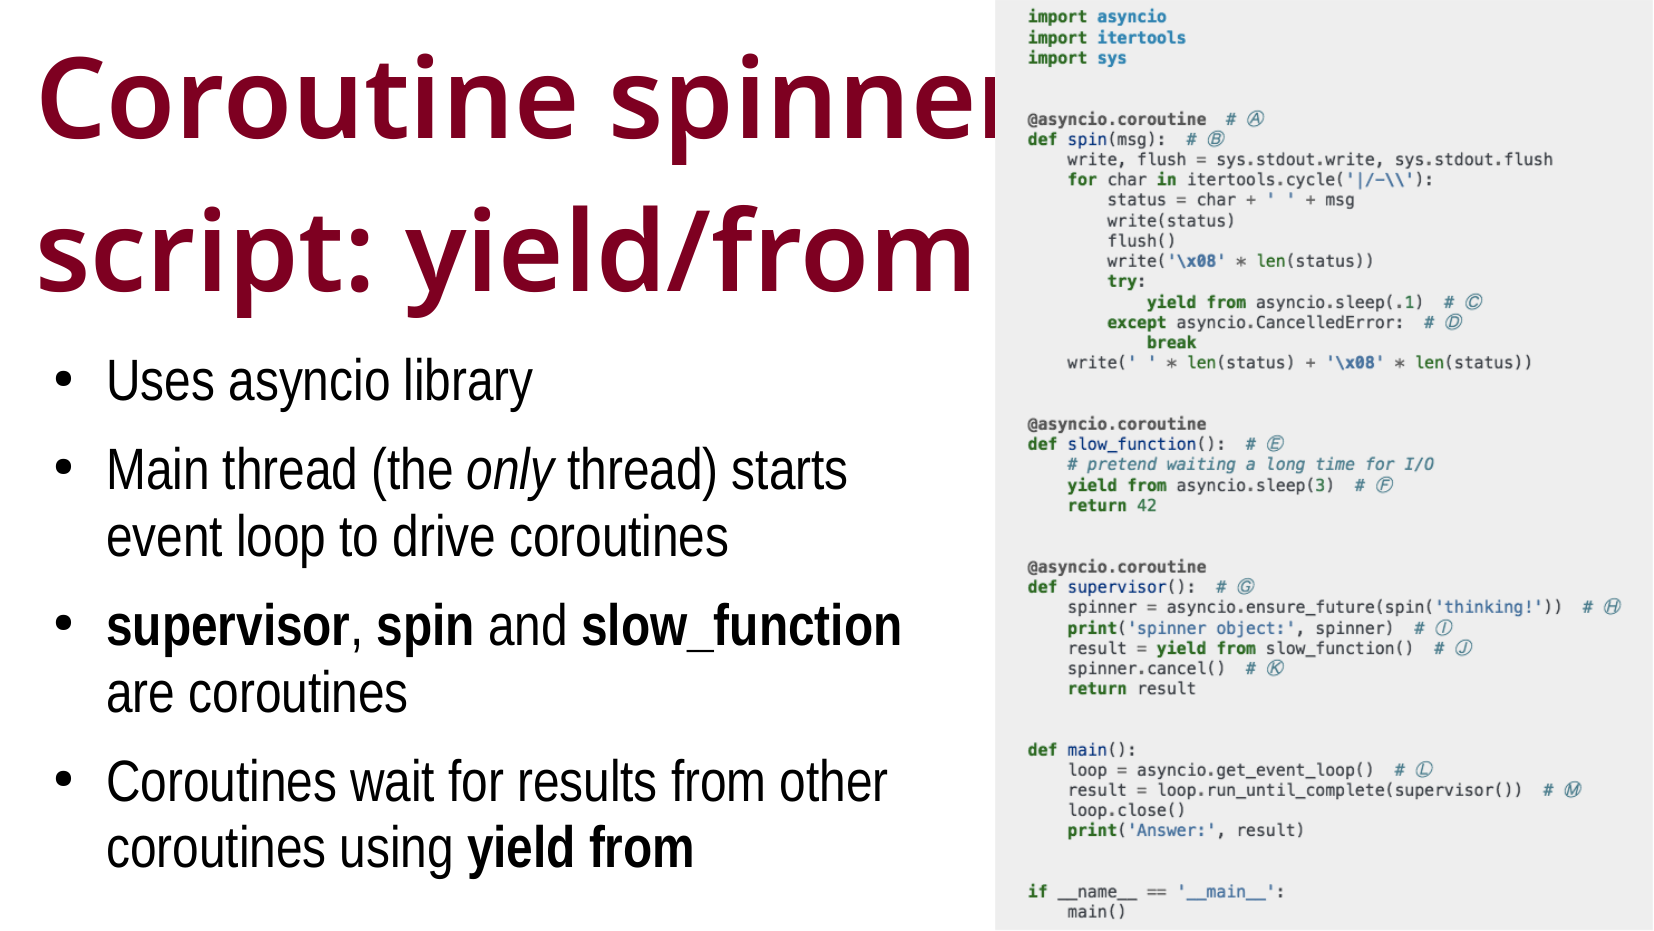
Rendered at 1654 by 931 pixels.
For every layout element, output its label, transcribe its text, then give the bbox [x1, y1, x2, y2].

picture [995, 0, 1654, 931]
list Uses asyncio library Main thread (the only thread) starts event loop to drive coroutines supervisor, spin and slow_function are coroutines Coroutines wait for results from other coroutines using yield from [35, 346, 934, 922]
title Coroutine spinner script: yield/from [35, 59, 995, 284]
